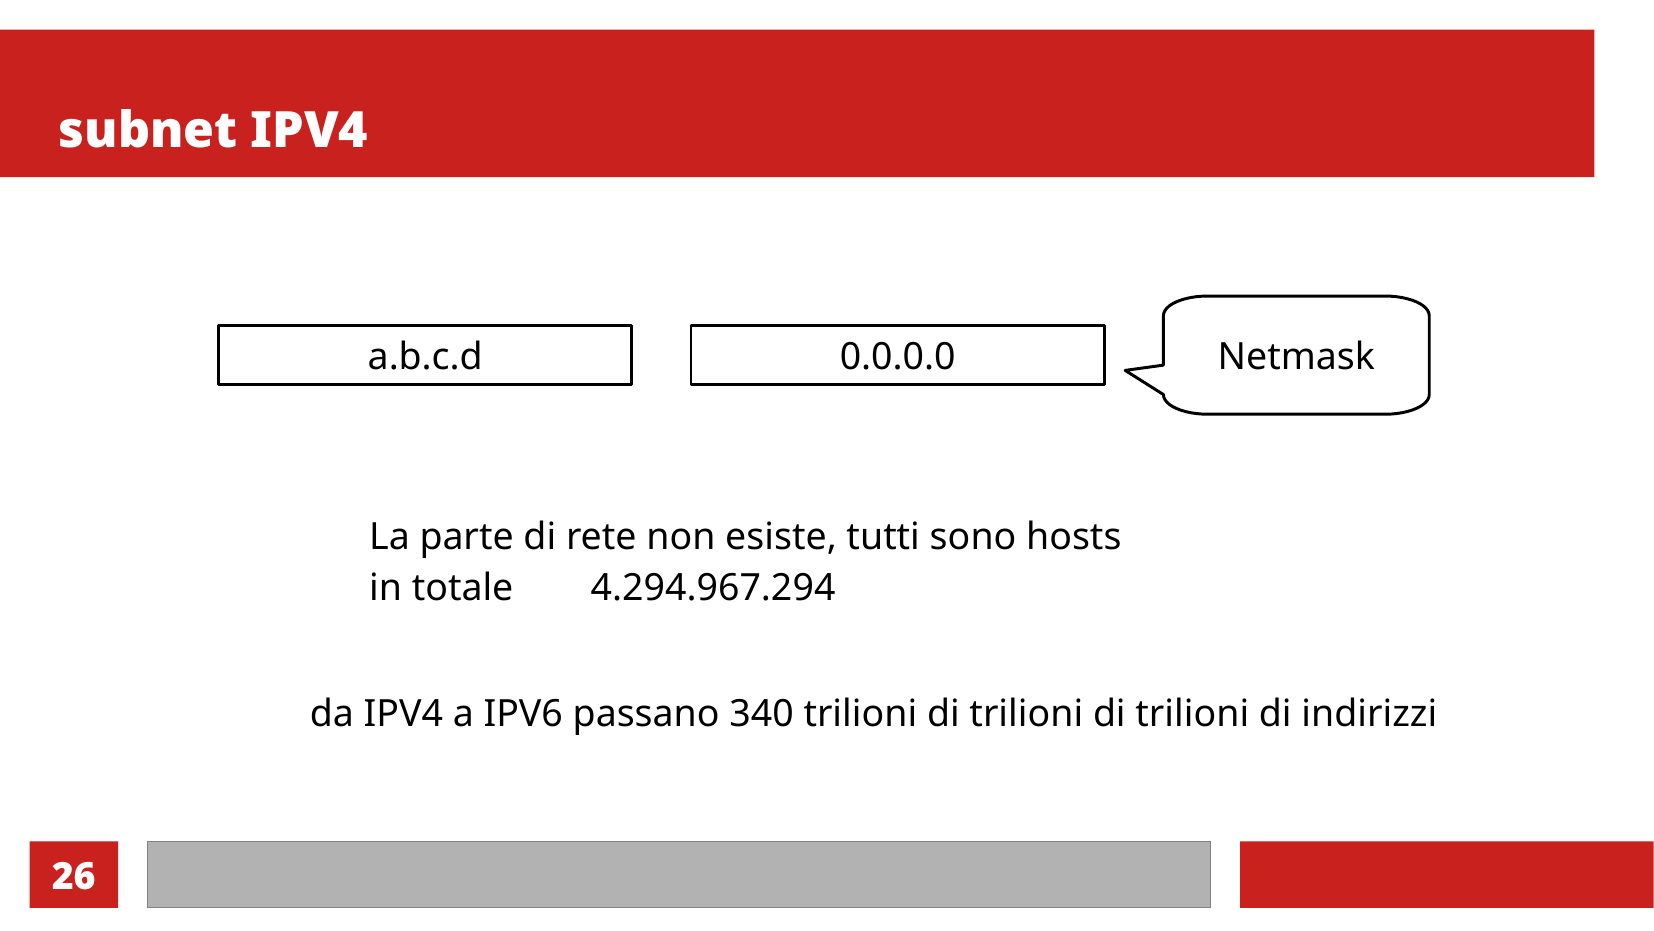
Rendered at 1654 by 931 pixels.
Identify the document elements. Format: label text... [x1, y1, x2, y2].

text_box La parte di rete non esiste, tutti sono hosts in totale 4.294.967.294 [354, 501, 1091, 601]
title subnet IPV4 [59, 44, 1595, 163]
text_box 0.0.0.0 [691, 325, 1105, 385]
text_box a.b.c.d [218, 325, 632, 385]
text_box da IPV4 a IPV6 passano 340 trilioni di trilioni di trilioni di indirizzi [295, 679, 1386, 736]
text_box Netmask [1125, 296, 1430, 415]
